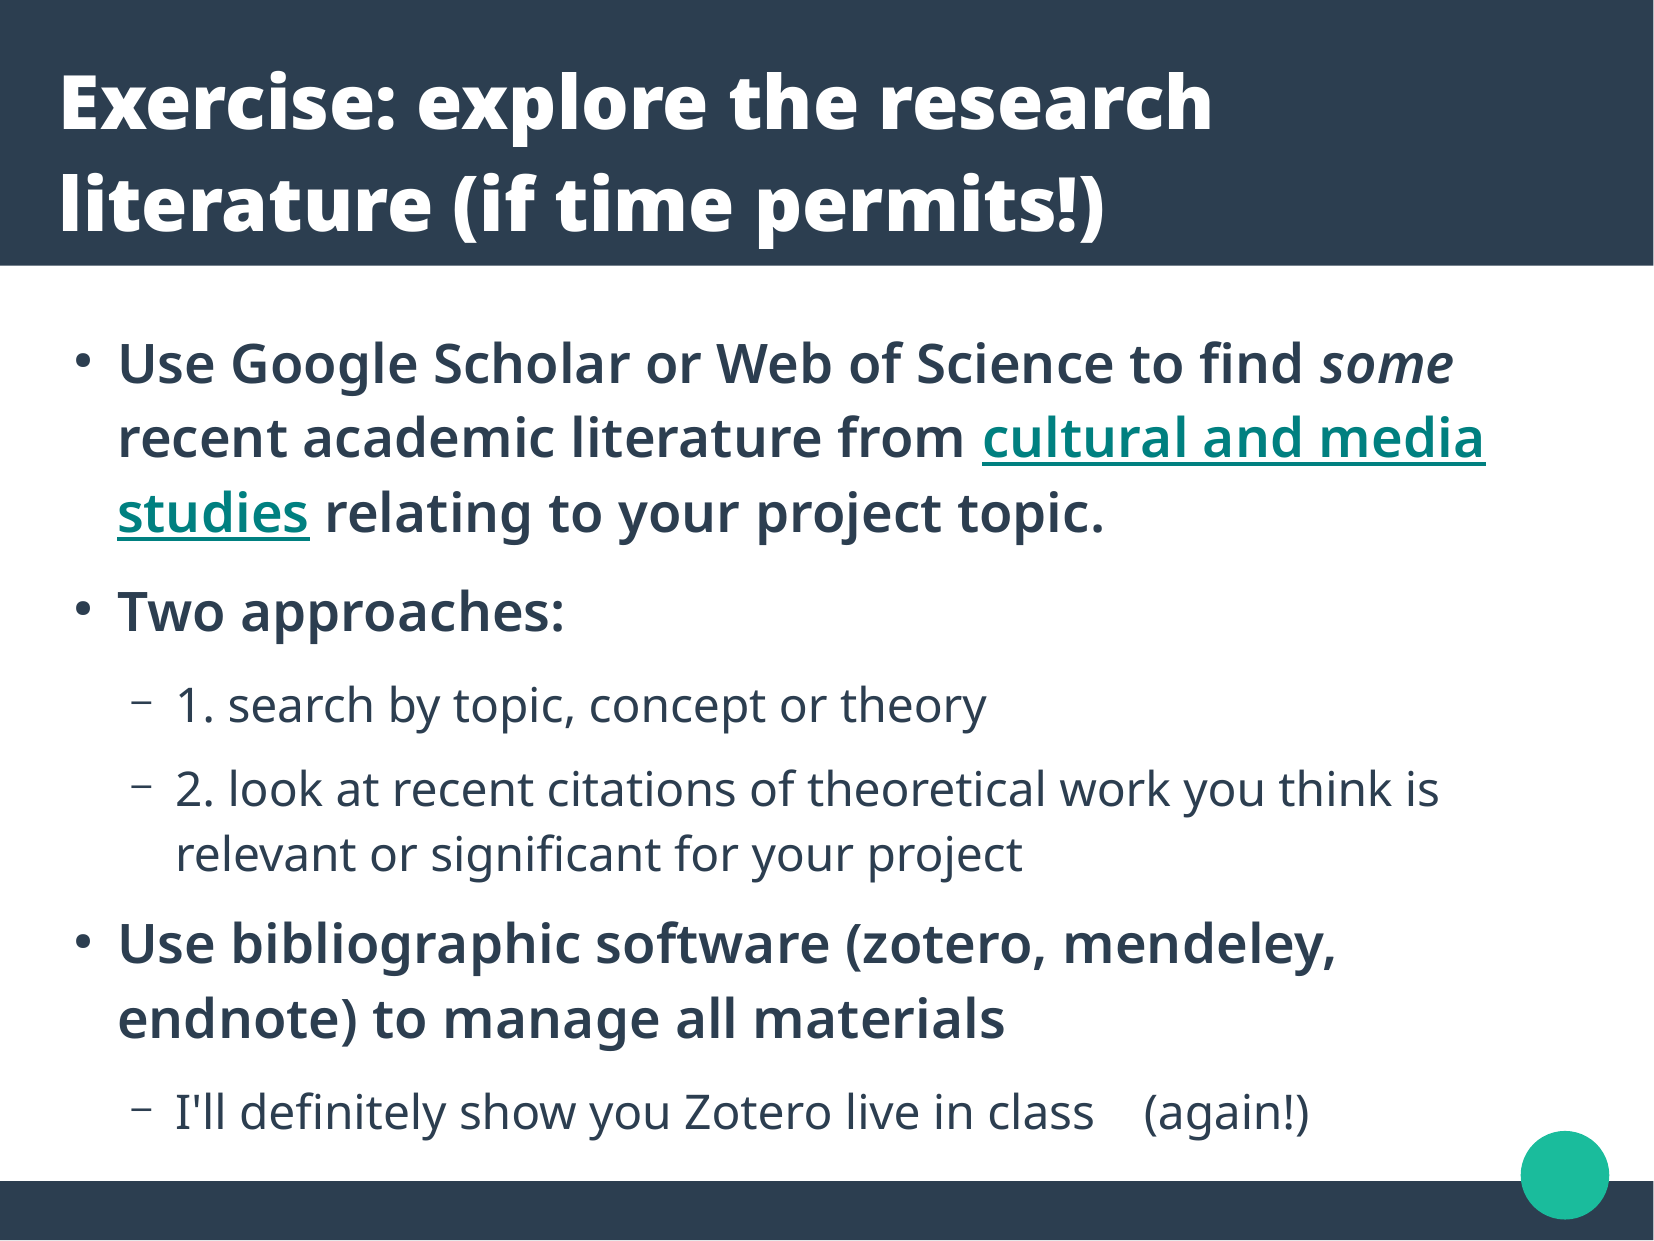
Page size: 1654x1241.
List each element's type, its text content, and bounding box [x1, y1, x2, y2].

list Use Google Scholar or Web of Science to find some recent academic literature from cultural and media studies relating to your project topic. Two approaches: 1. search by topic, concept or theory 2. look at recent citations of theoretical work you think is relevant or significant for your project Use bibliographic software (zotero, mendeley, endnote) to manage all materials I'll definitely show you Zotero live in class (again!) [59, 324, 1595, 1152]
title Exercise: explore the research literature (if time permits!) [59, 49, 1595, 207]
